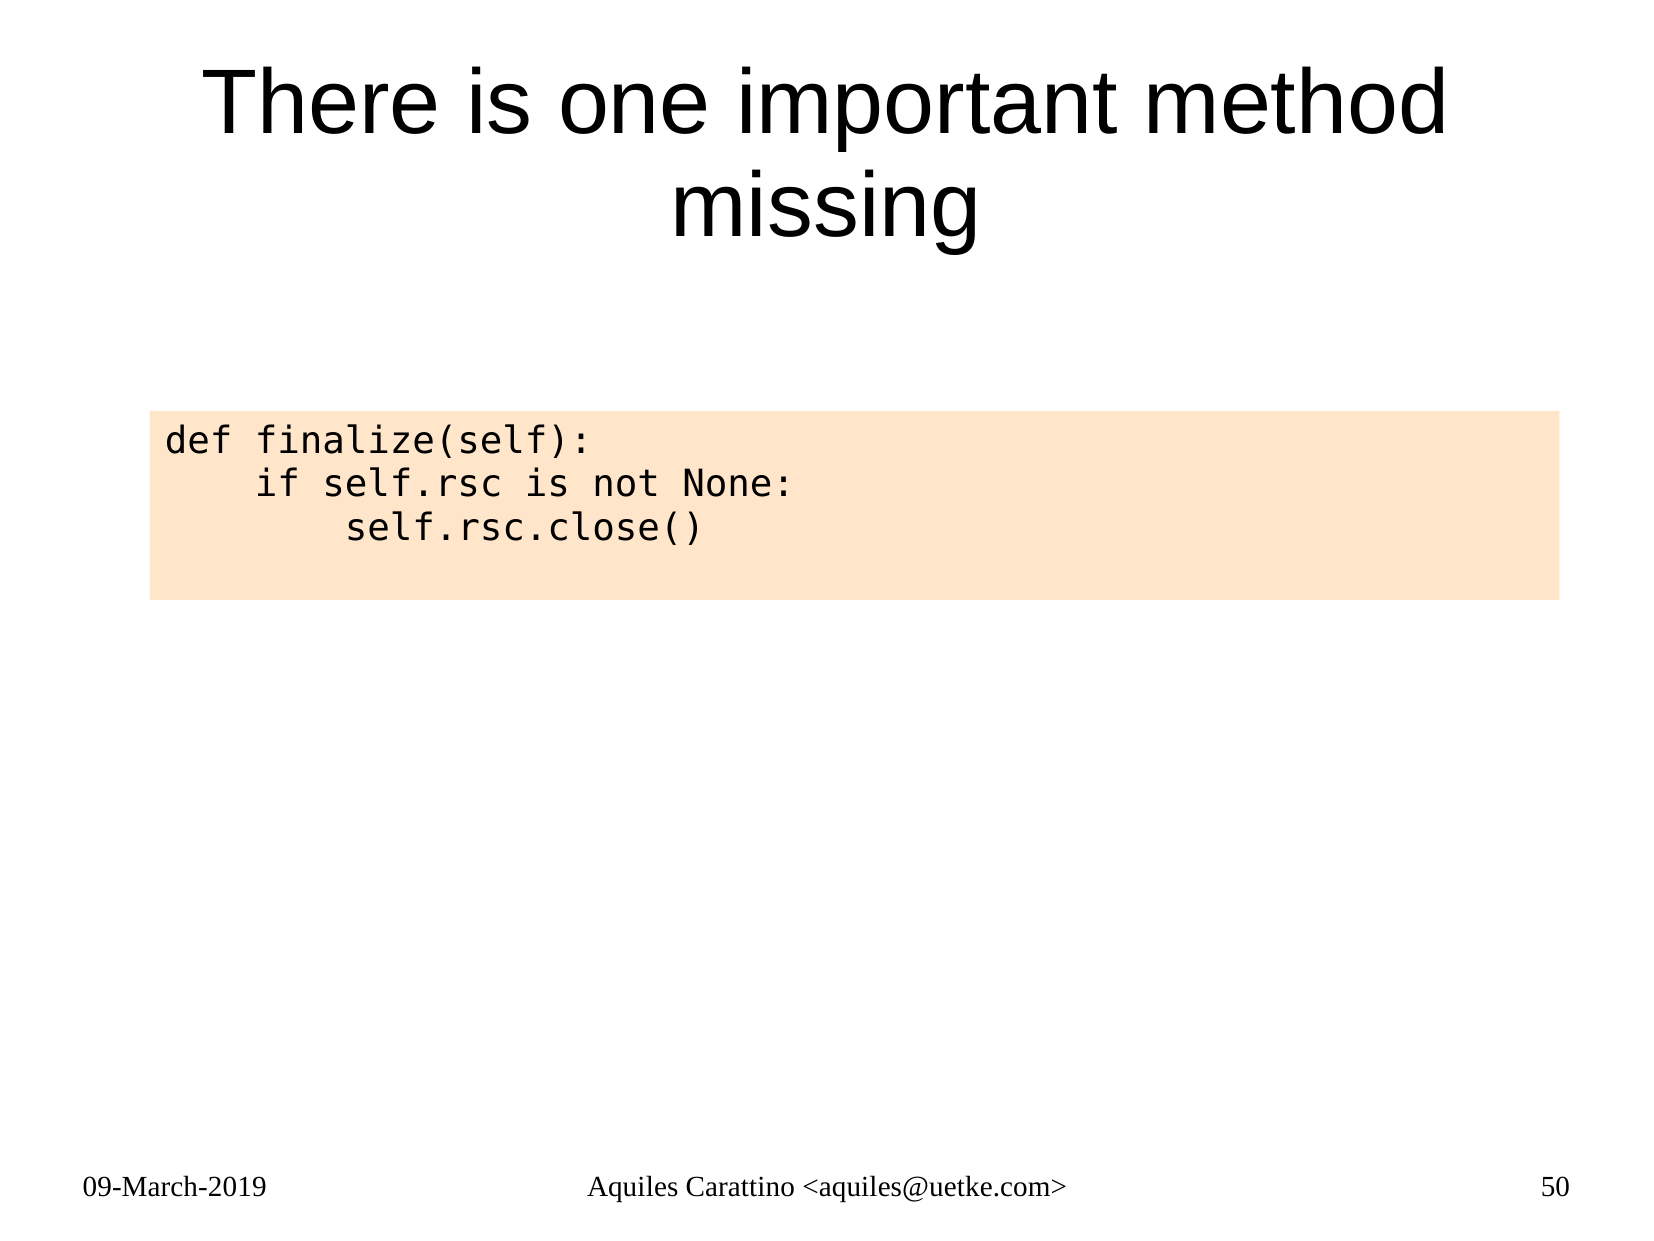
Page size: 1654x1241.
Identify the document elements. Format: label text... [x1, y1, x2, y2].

text_box def finalize(self): if self.rsc is not None: self.rsc.close() [149, 410, 1560, 600]
title There is one important method missing [82, 49, 1571, 257]
